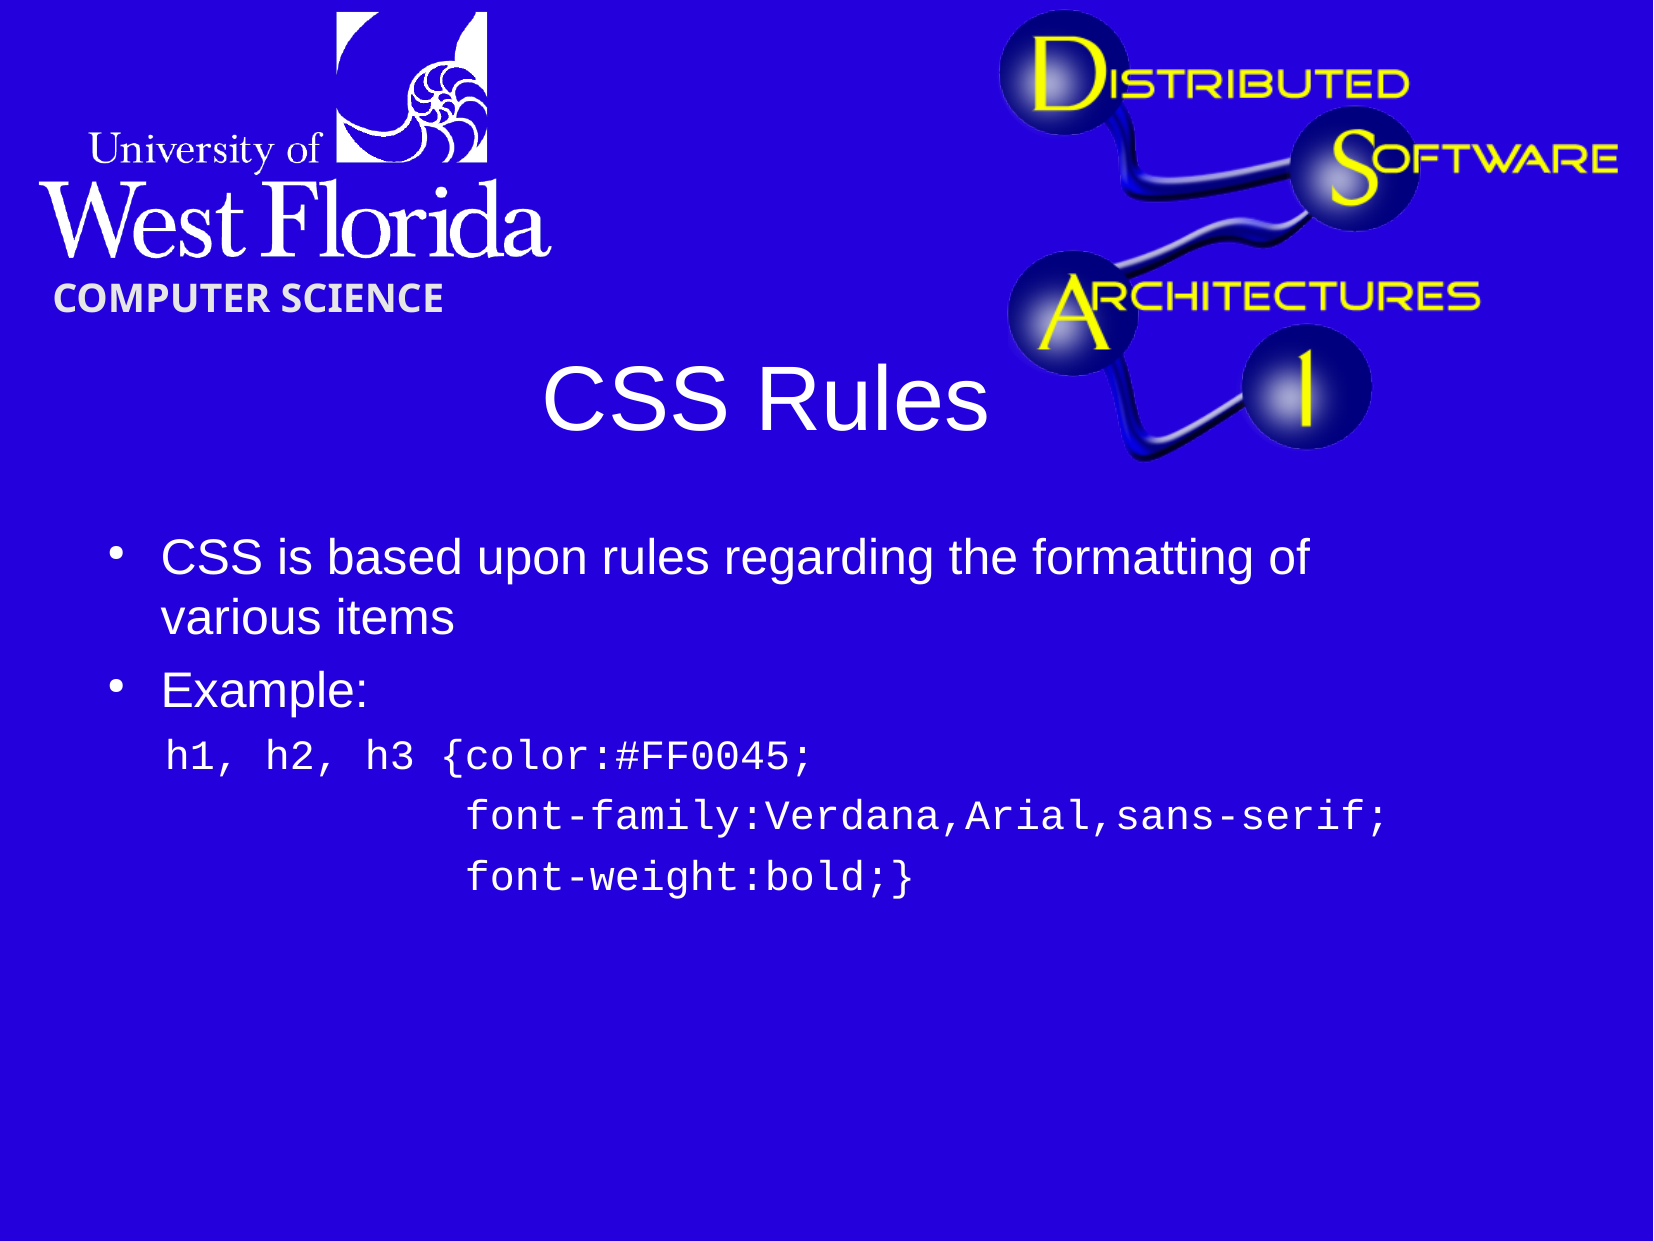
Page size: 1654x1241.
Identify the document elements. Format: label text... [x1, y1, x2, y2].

picture [37, 0, 559, 262]
picture [910, 0, 1653, 506]
text_box COMPUTER SCIENCE [37, 262, 563, 334]
list CSS is based upon rules regarding the formatting of various items Example: h1, h2, h3 {color:#FF0045; font-family:Verdana,Arial,sans-serif; font-weight:bold;} [75, 516, 1426, 1241]
title CSS Rules [75, 300, 1426, 488]
